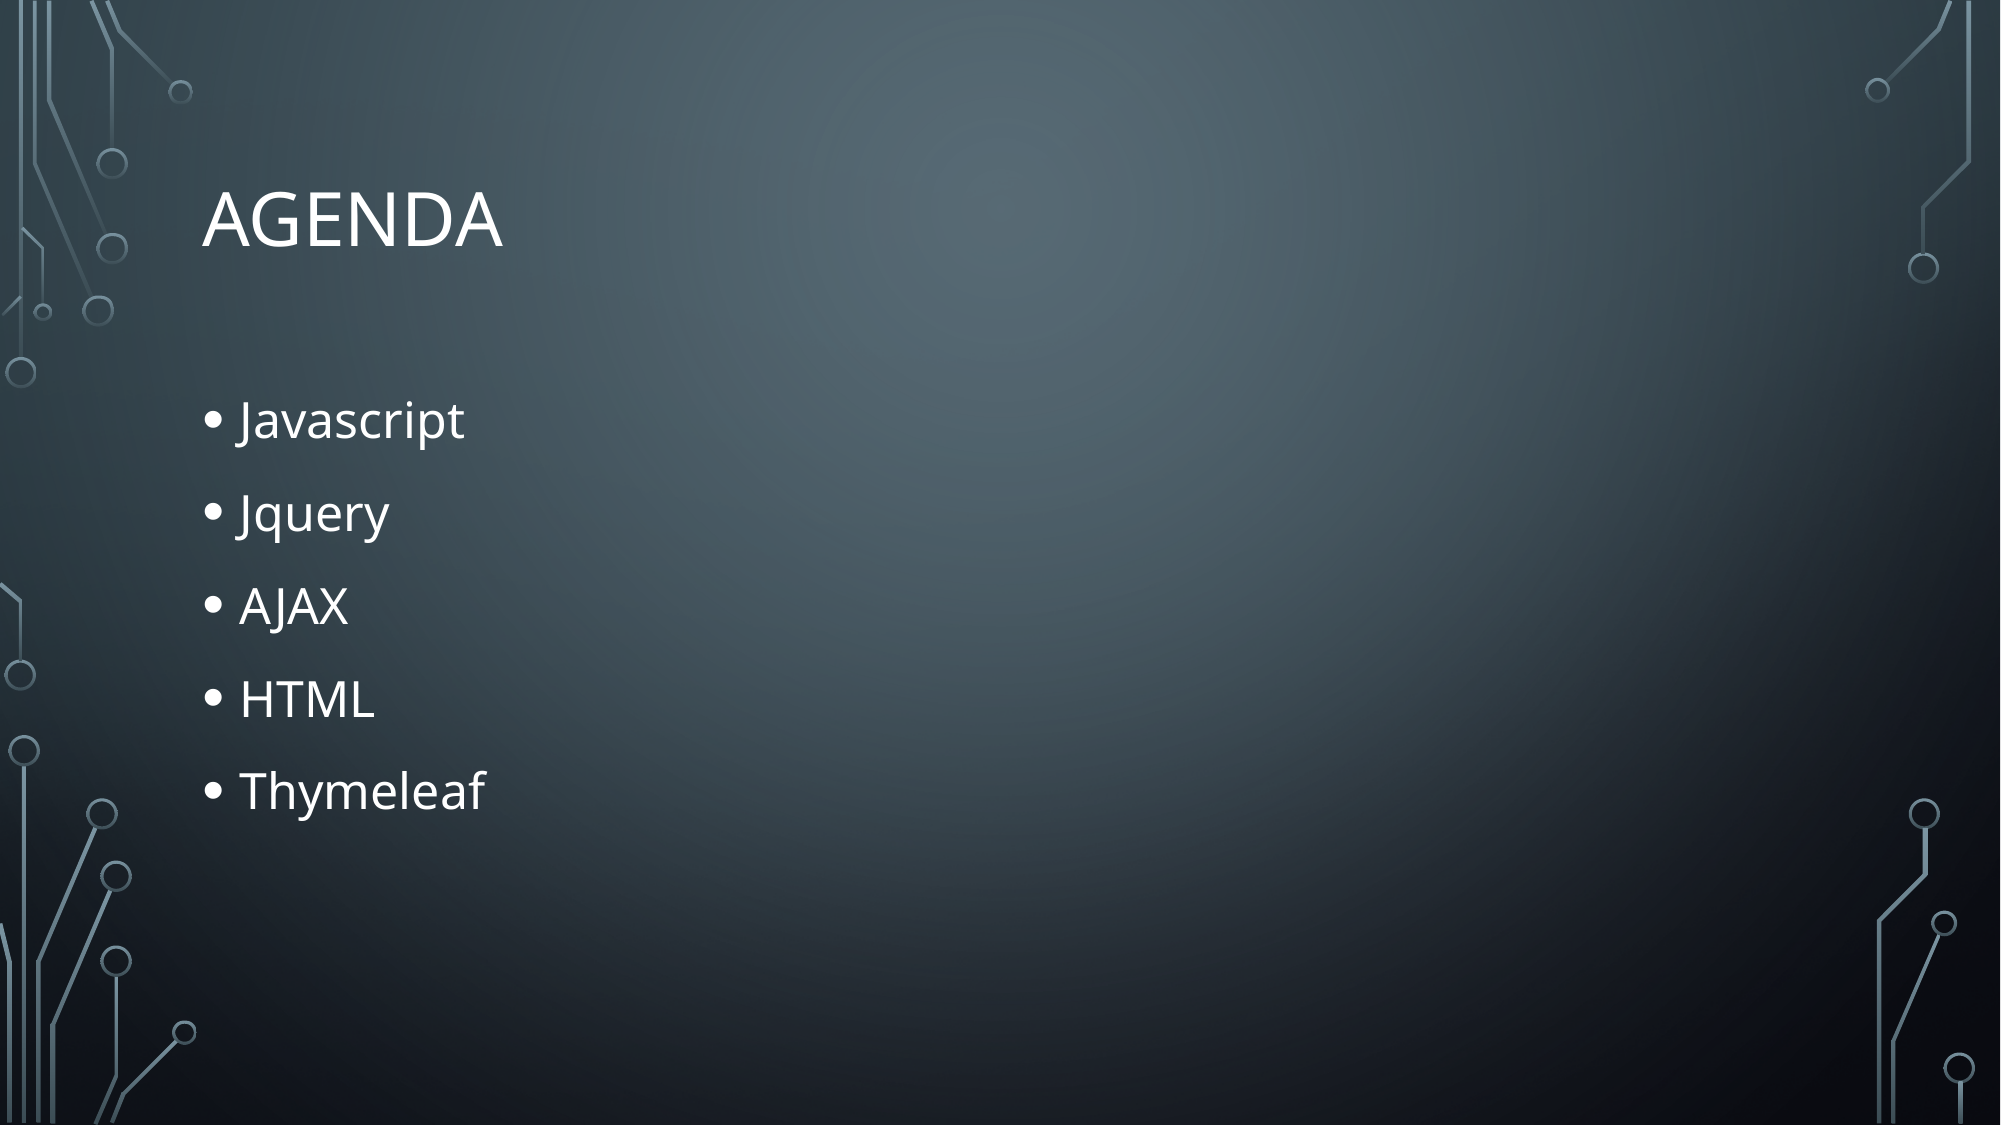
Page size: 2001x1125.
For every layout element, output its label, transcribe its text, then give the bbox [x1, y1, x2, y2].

list Javascript Jquery AJAX HTML Thymeleaf [187, 369, 1813, 951]
title Agenda [187, 101, 1813, 344]
